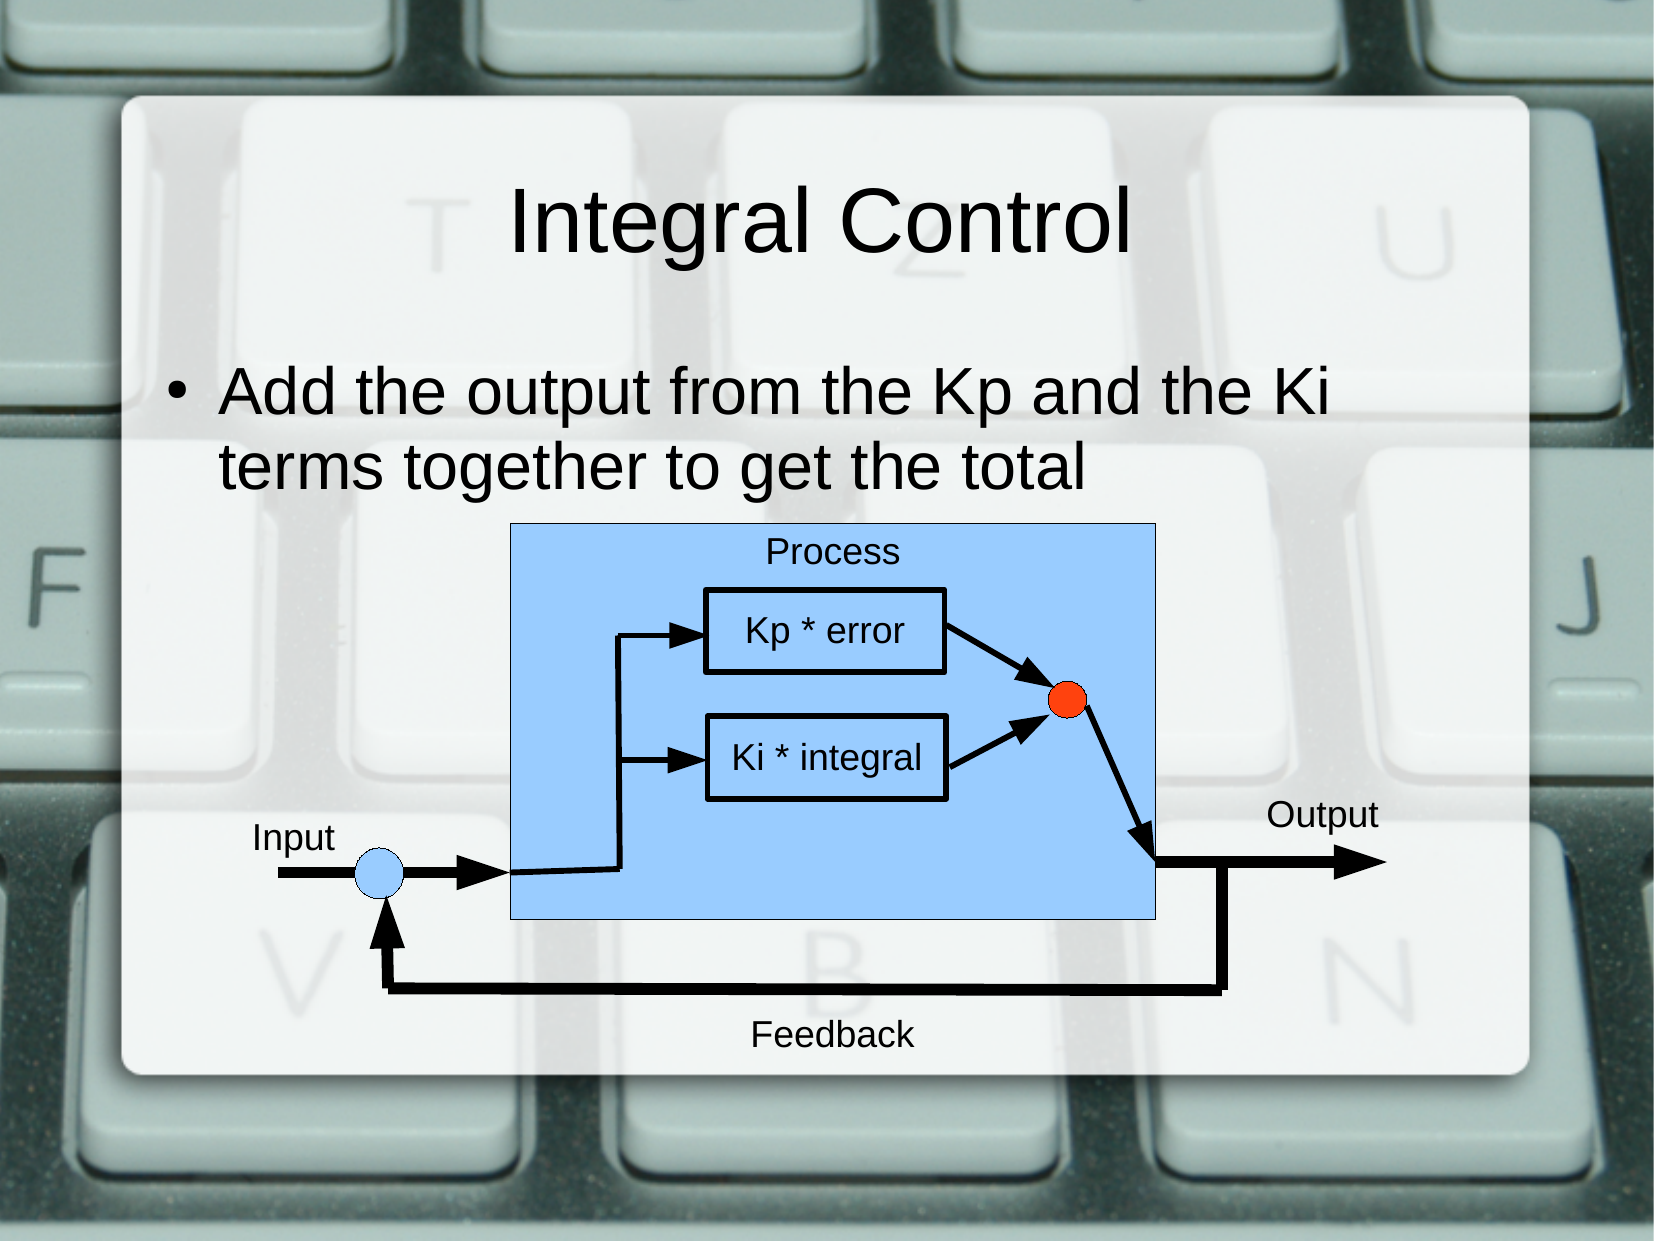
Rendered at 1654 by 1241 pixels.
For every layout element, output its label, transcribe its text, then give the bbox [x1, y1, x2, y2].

text_box Input [237, 809, 350, 867]
list Add the output from the Kp and the Ki terms together to get the total [147, 354, 1506, 1063]
text_box Ki * integral [707, 716, 947, 799]
text_box [354, 847, 404, 899]
text_box Output [1251, 786, 1394, 844]
text_box Feedback [735, 1005, 930, 1063]
title Integral Control [135, 117, 1506, 325]
picture [0, 0, 1654, 1241]
text_box [1048, 681, 1087, 719]
text_box Kp * error [705, 589, 945, 673]
